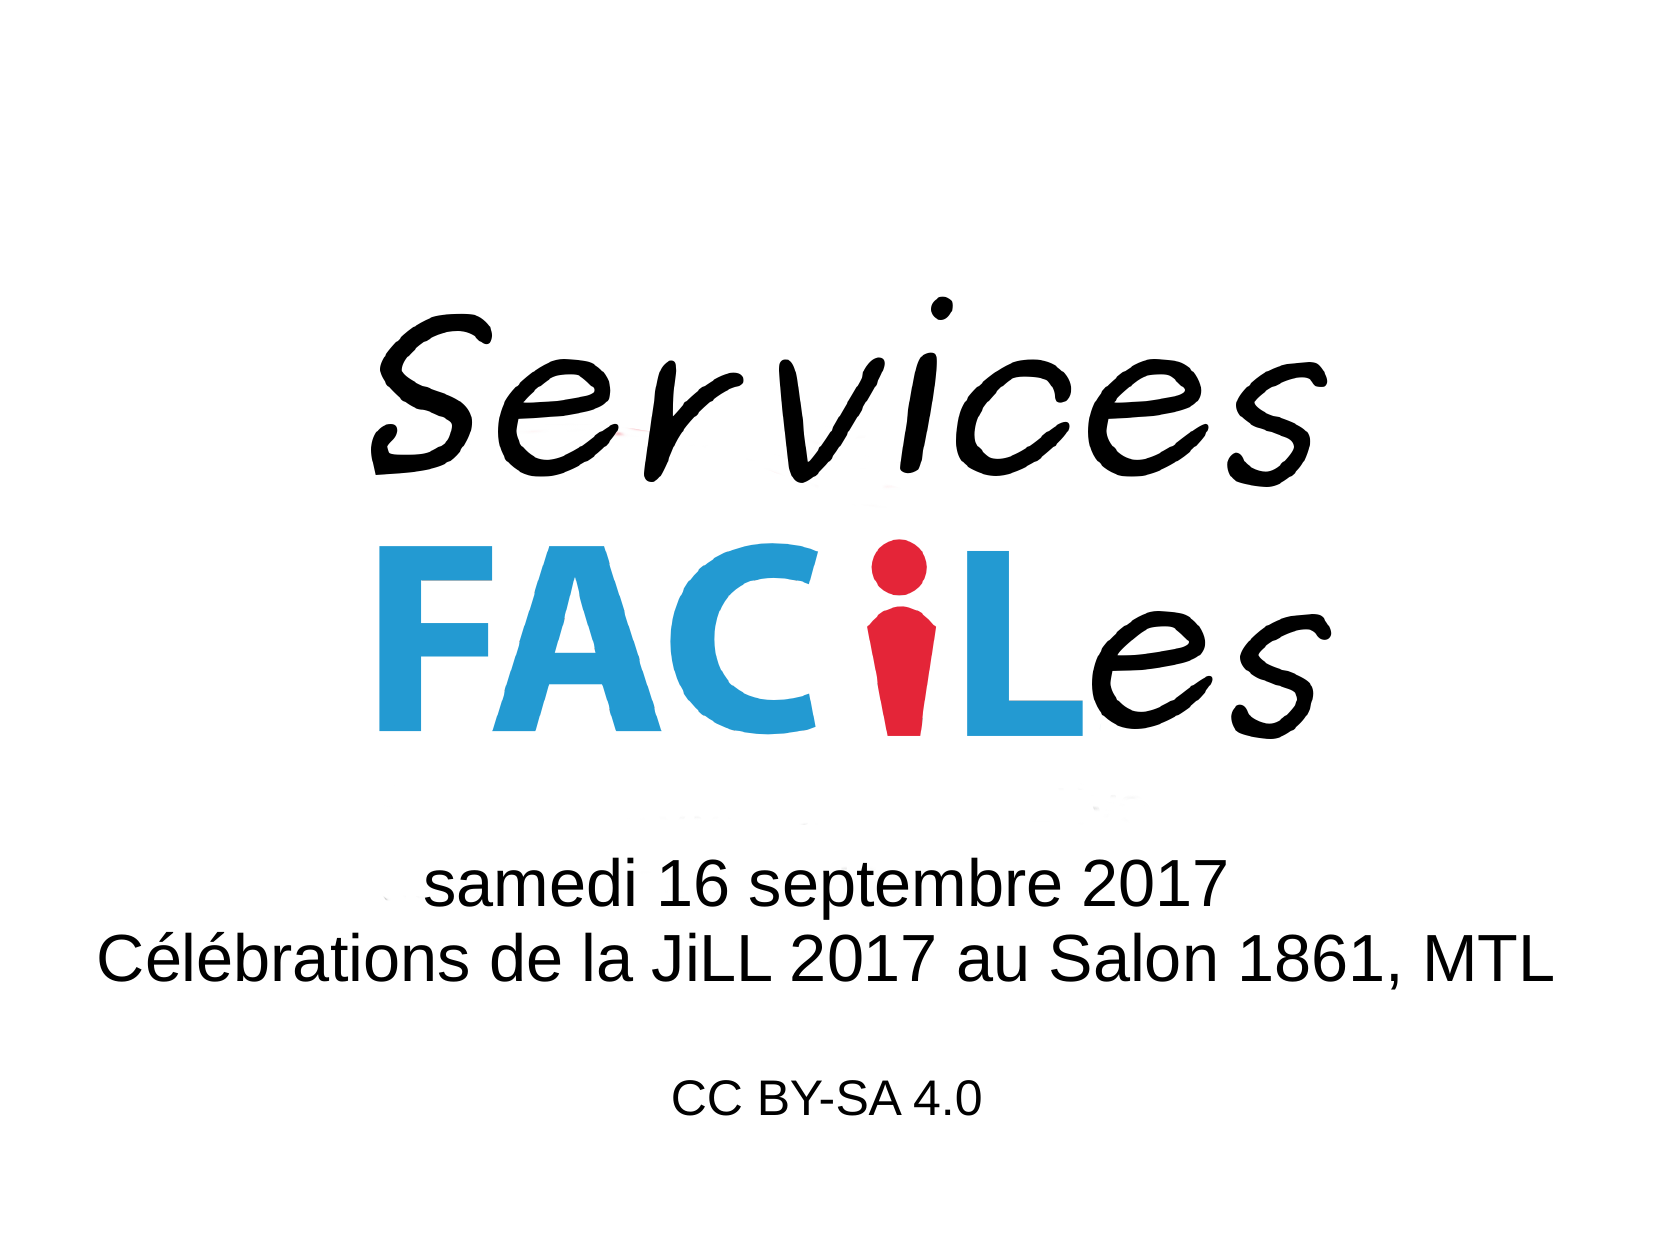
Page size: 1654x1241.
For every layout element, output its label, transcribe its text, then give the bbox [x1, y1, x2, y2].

subtitle samedi 16 septembre 2017 Célébrations de la JiLL 2017 au Salon 1861, MTL CC BY-SA 4.0 [82, 173, 1571, 1127]
picture [177, 207, 1489, 910]
